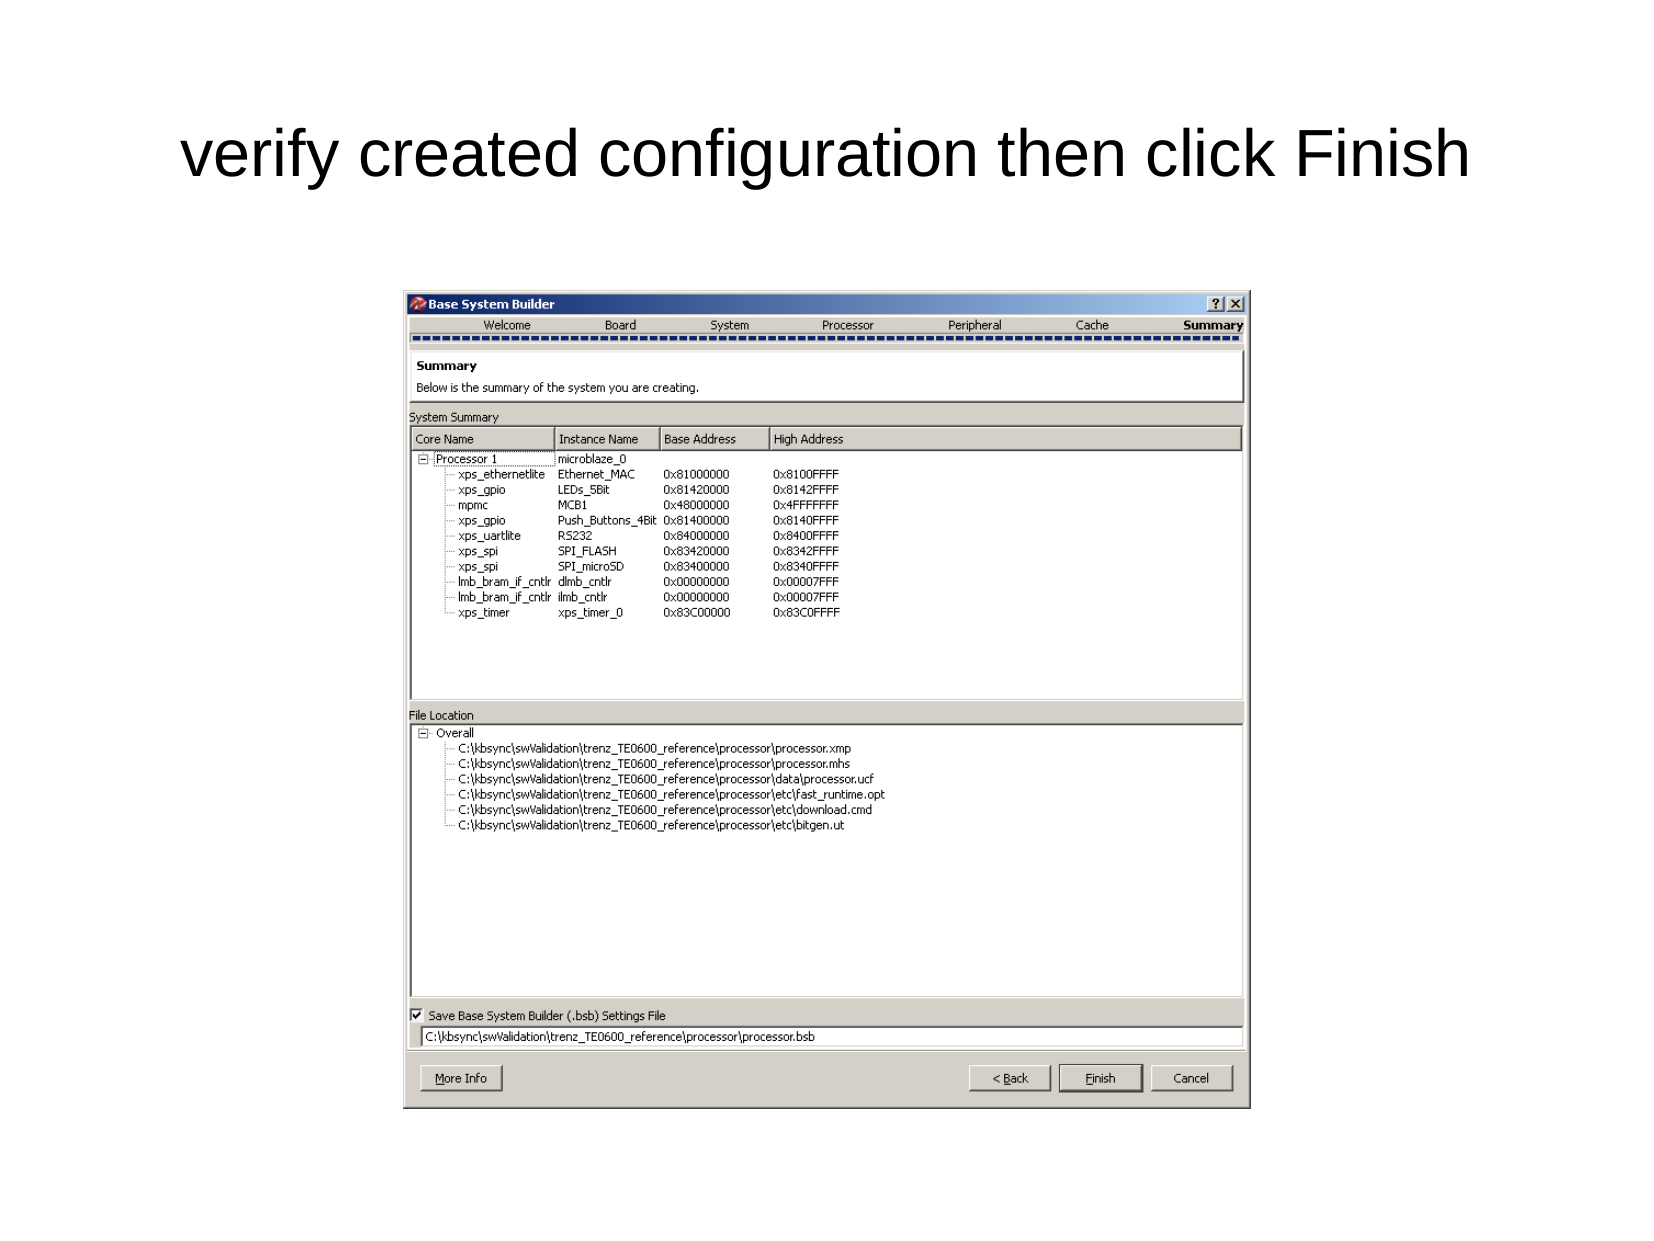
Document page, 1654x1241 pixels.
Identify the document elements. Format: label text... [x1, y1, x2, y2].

title verify created configuration then click Finish [82, 49, 1571, 257]
picture [403, 290, 1251, 1109]
